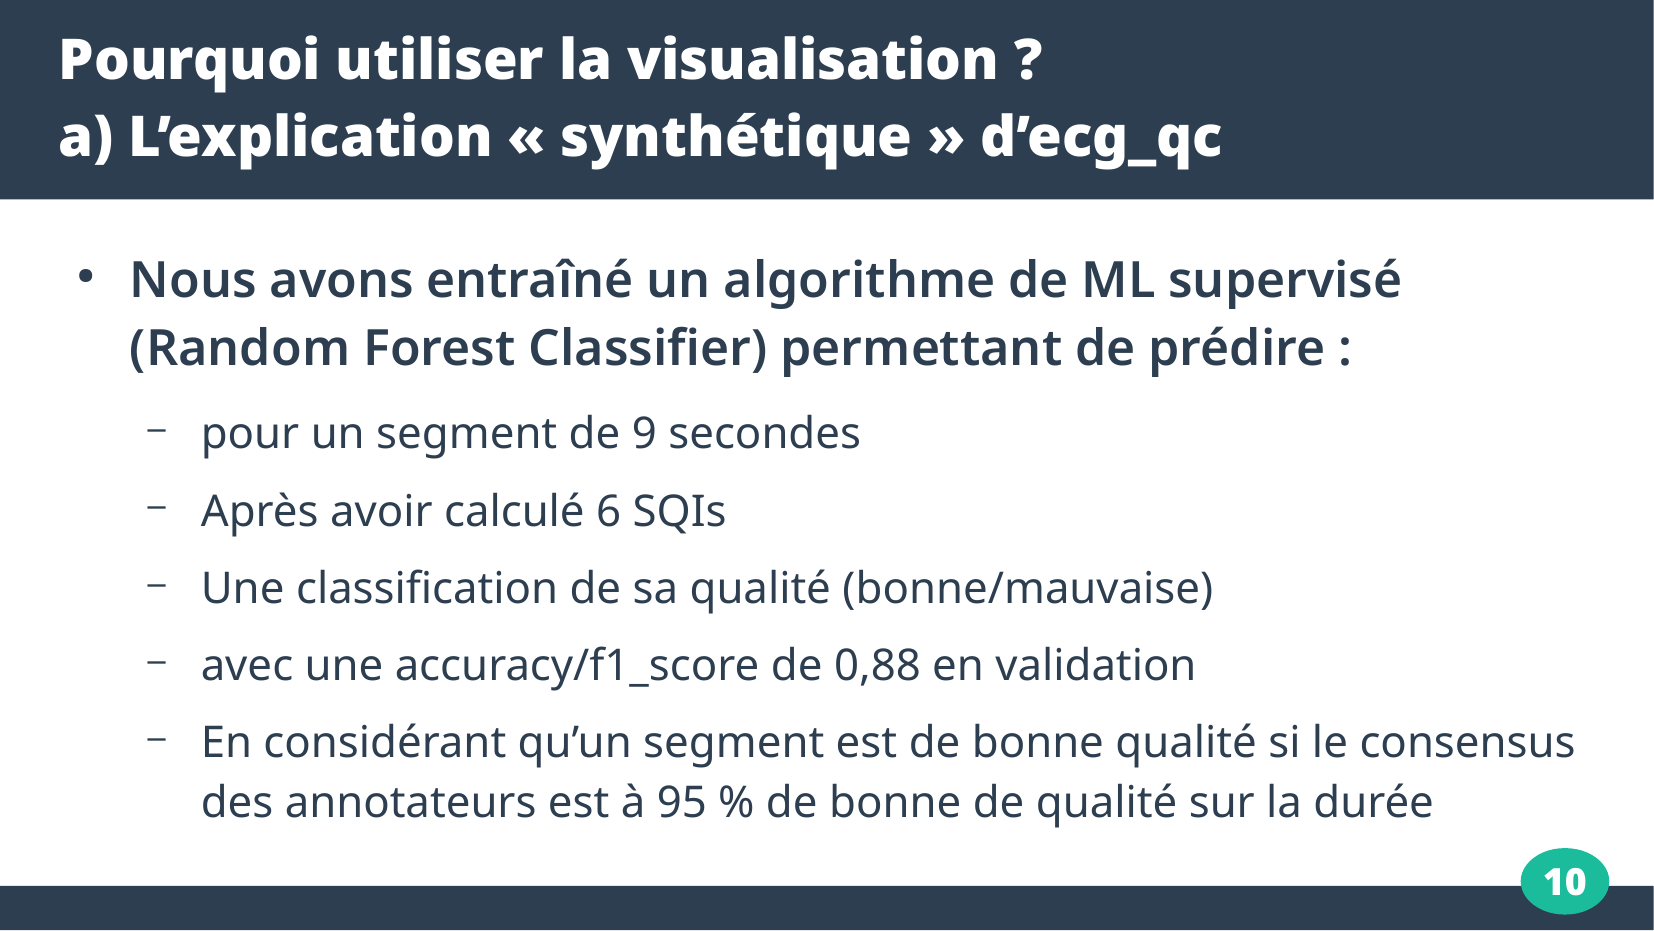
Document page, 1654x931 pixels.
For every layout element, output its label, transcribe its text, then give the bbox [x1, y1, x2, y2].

title Pourquoi utiliser la visualisation ? a) L’explication « synthétique » d’ecg_qc [59, 37, 1595, 155]
list Nous avons entraîné un algorithme de ML supervisé (Random Forest Classifier) permettant de prédire : pour un segment de 9 secondes Après avoir calculé 6 SQIs Une classification de sa qualité (bonne/mauvaise) avec une accuracy/f1_score de 0,88 en validation En considérant qu’un segment est de bonne qualité si le consensus des annotateurs est à 95 % de bonne de qualité sur la durée [59, 243, 1595, 864]
